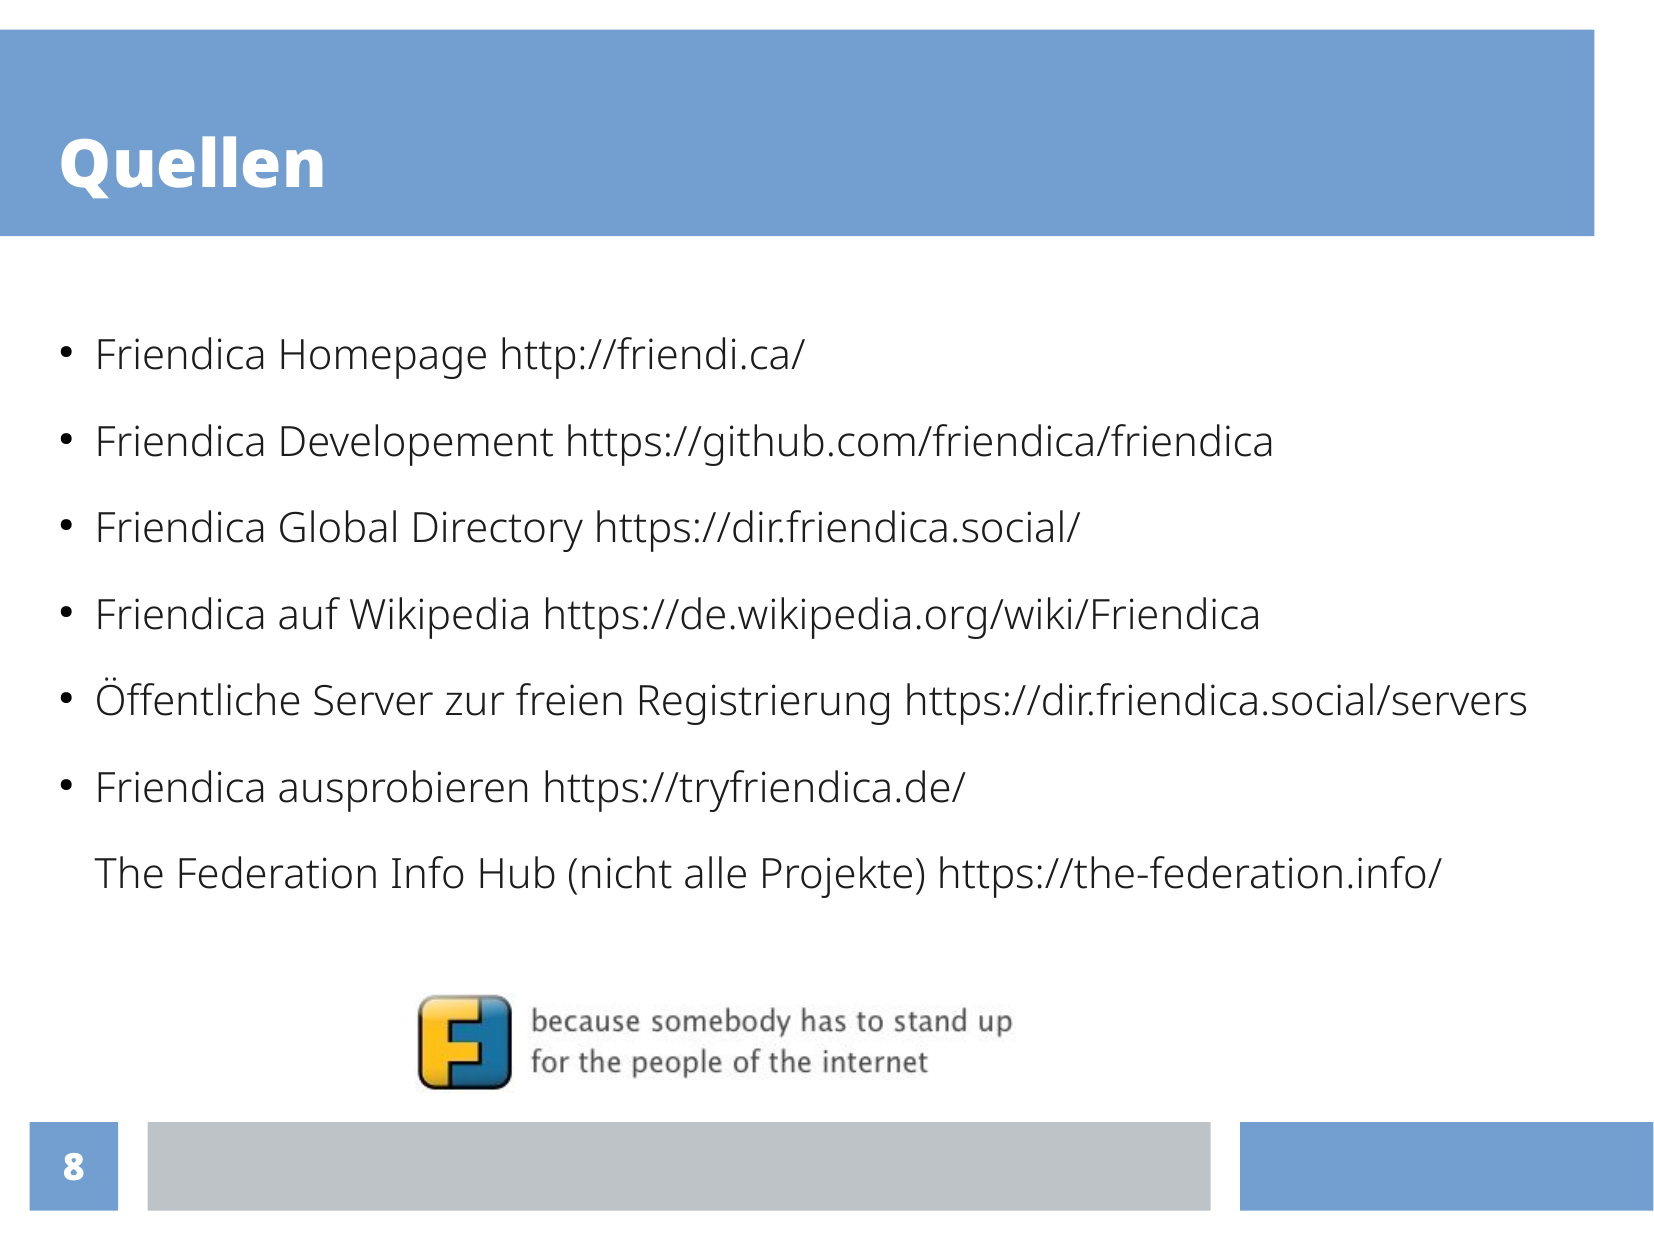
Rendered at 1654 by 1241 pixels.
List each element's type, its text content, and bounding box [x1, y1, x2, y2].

picture [415, 992, 1041, 1093]
title Quellen [59, 59, 1595, 207]
subtitle Friendica Homepage http://friendi.ca/ Friendica Developement https://github.com/friendica/friendica Friendica Global Directory https://dir.friendica.social/ Friendica auf Wikipedia https://de.wikipedia.org/wiki/Friendica Öffentliche Server zur freien Registrierung https://dir.friendica.social/servers Friendica ausprobieren https://tryfriendica.de/ The Federation Info Hub (nicht alle Projekte) https://the-federation.info/ [59, 324, 1565, 1093]
